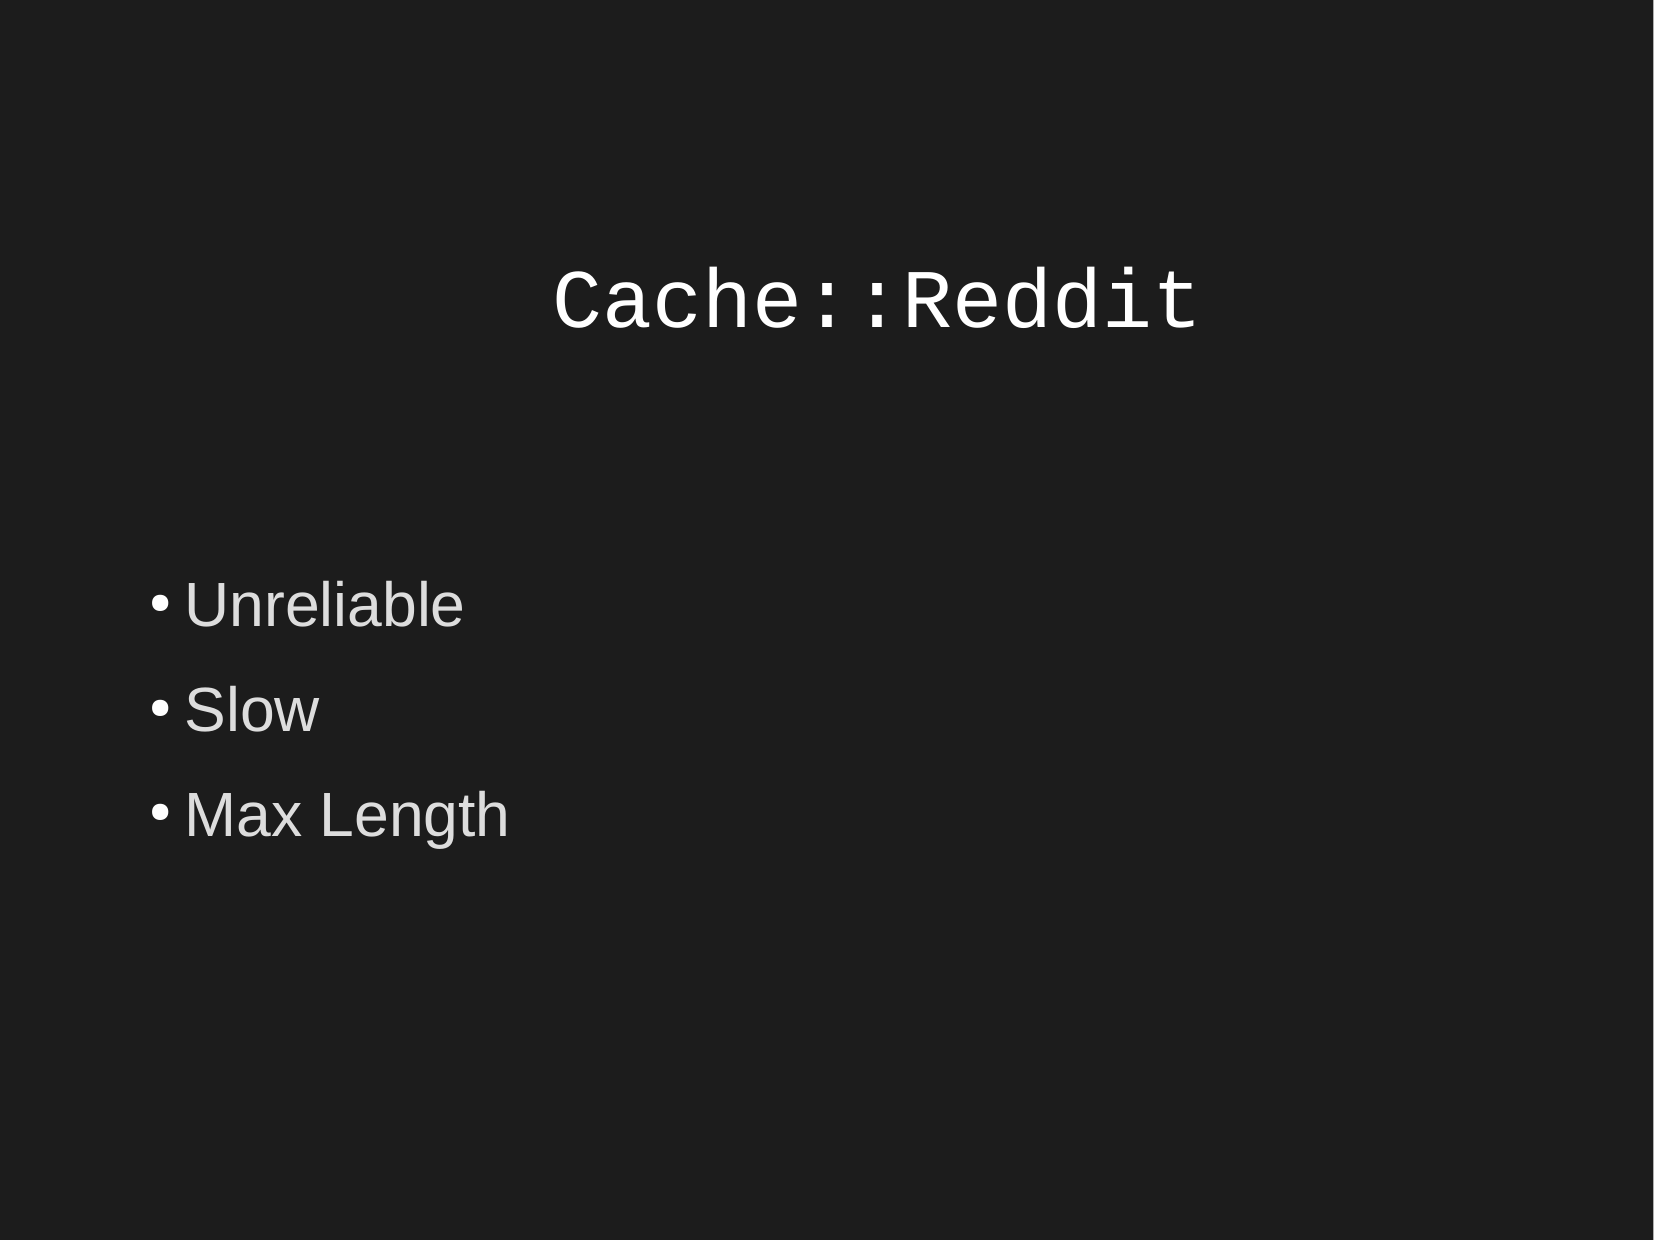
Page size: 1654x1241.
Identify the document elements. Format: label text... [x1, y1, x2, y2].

text_box Cache::Reddit Unreliable Slow Max Length [134, 250, 1621, 985]
